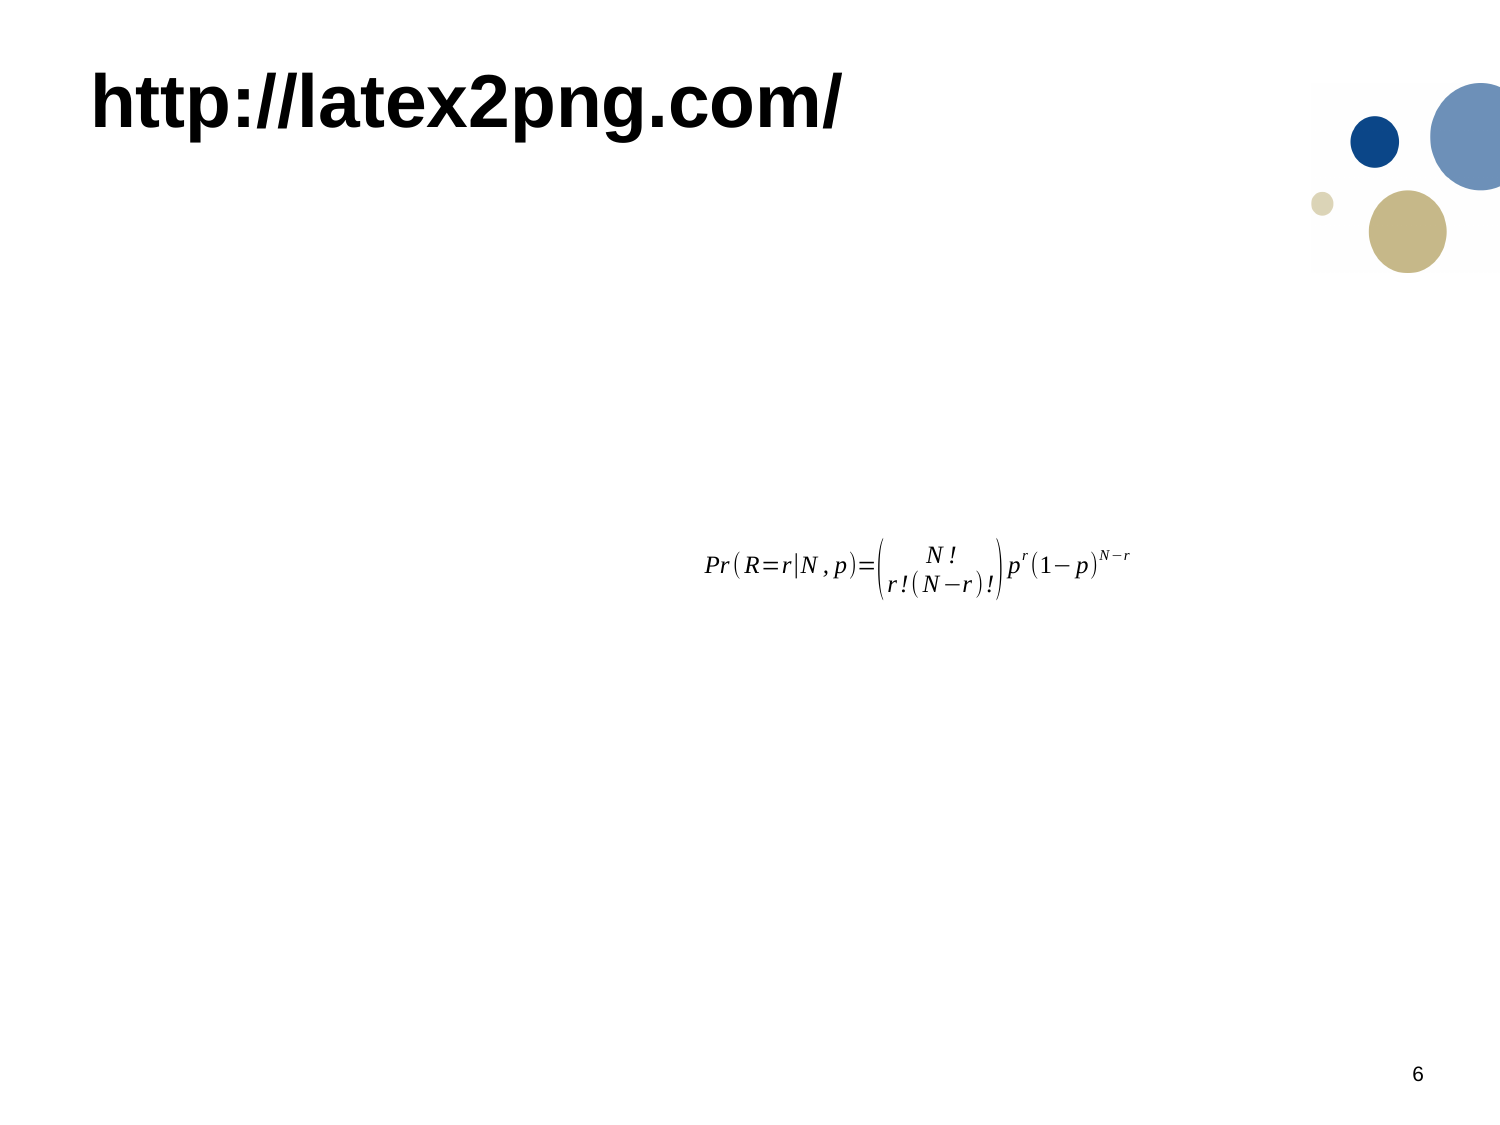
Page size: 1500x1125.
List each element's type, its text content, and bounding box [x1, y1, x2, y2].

chart [697, 537, 1137, 603]
title http://latex2png.com/ [75, 45, 1425, 152]
picture [1311, 83, 1500, 273]
